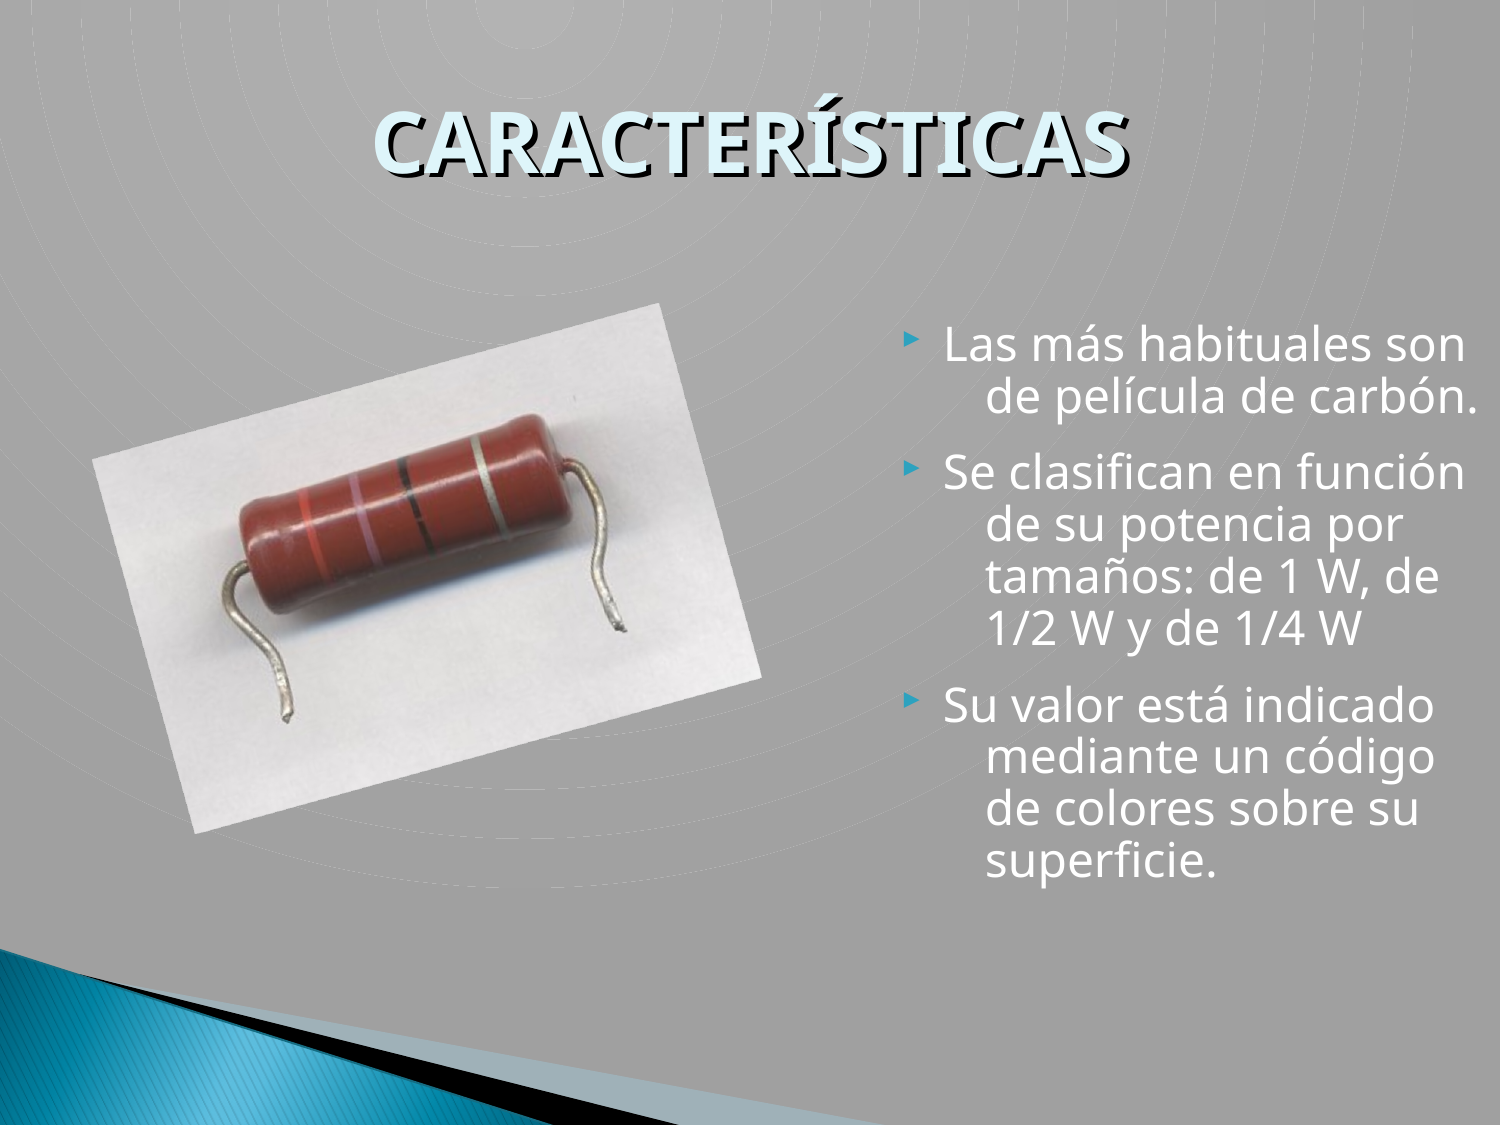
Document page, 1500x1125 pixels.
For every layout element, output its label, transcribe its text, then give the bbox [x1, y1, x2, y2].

title CARACTERÍSTICAS [75, 45, 1426, 233]
picture [91, 302, 762, 834]
list Las más habituales son de película de carbón. Se clasifican en función de su potencia por tamaños: de 1 W, de 1/2 W y de 1/4 W Su valor está indicado mediante un código de colores sobre su superficie. [849, 312, 1500, 926]
